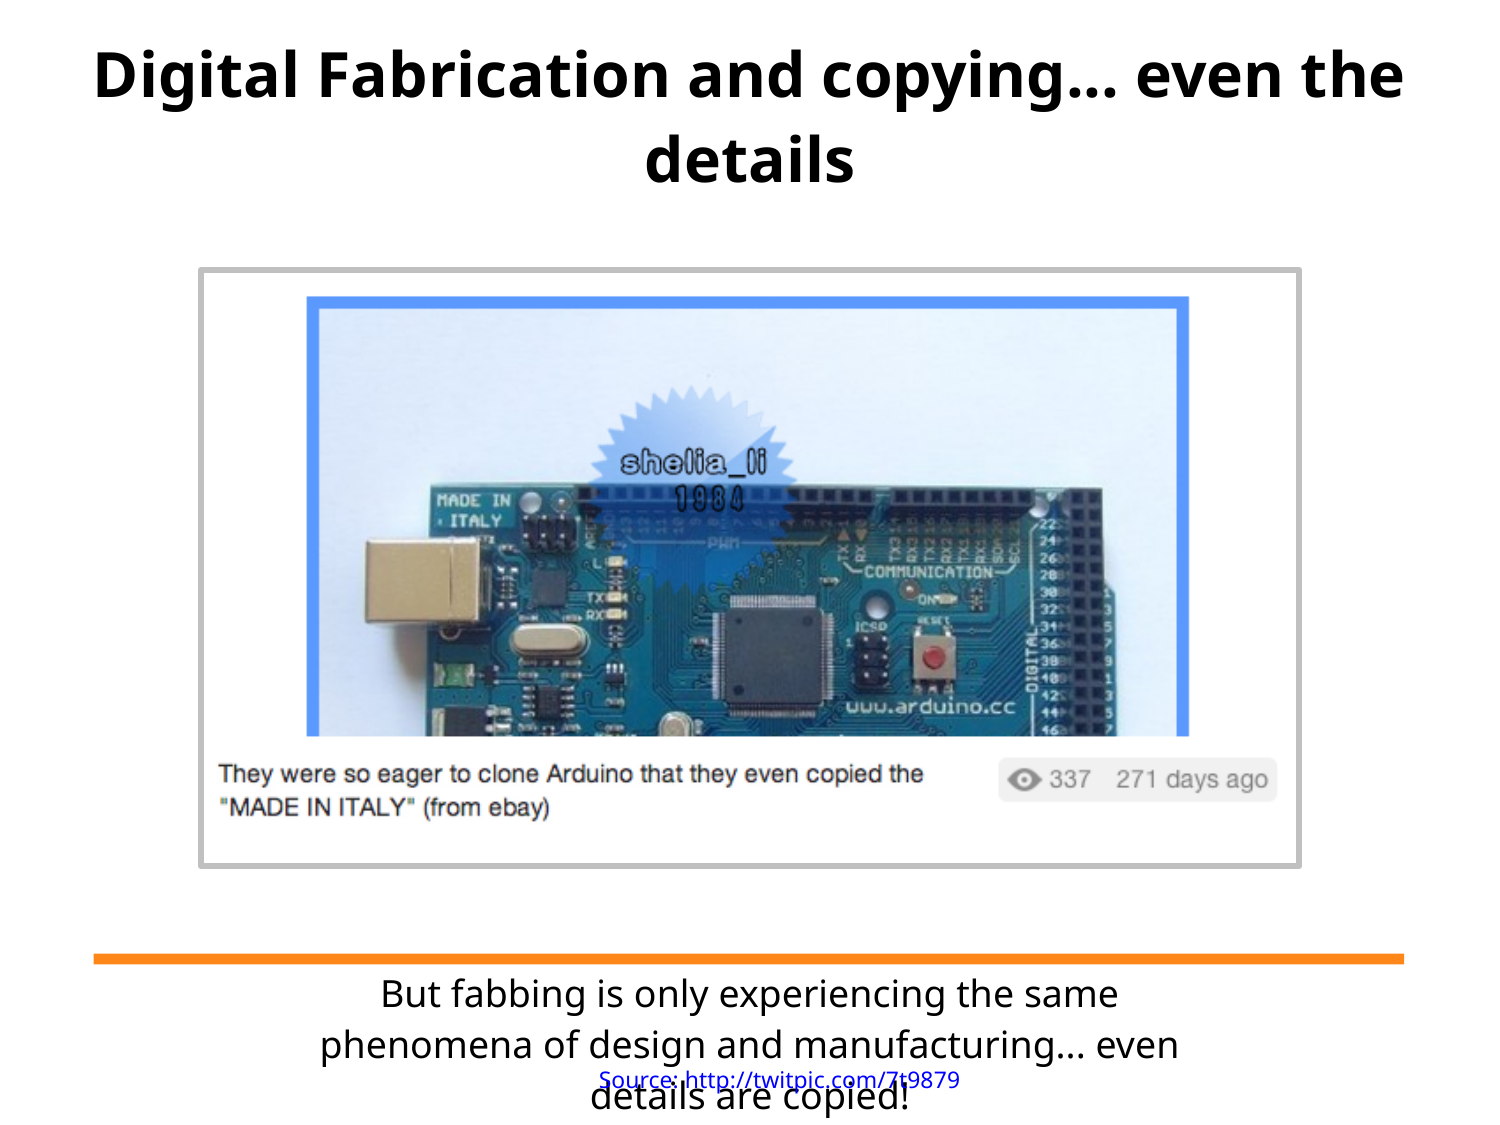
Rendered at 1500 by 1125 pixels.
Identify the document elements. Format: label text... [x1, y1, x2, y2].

title Digital Fabrication and copying... even the details [75, 44, 1426, 188]
picture [0, 0, 1500, 1125]
text_box Source: http://twitpic.com/7t9879 [583, 1056, 917, 1098]
text_box But fabbing is only experiencing the same phenomena of design and manufacturing... even details are copied! [261, 960, 1239, 1064]
